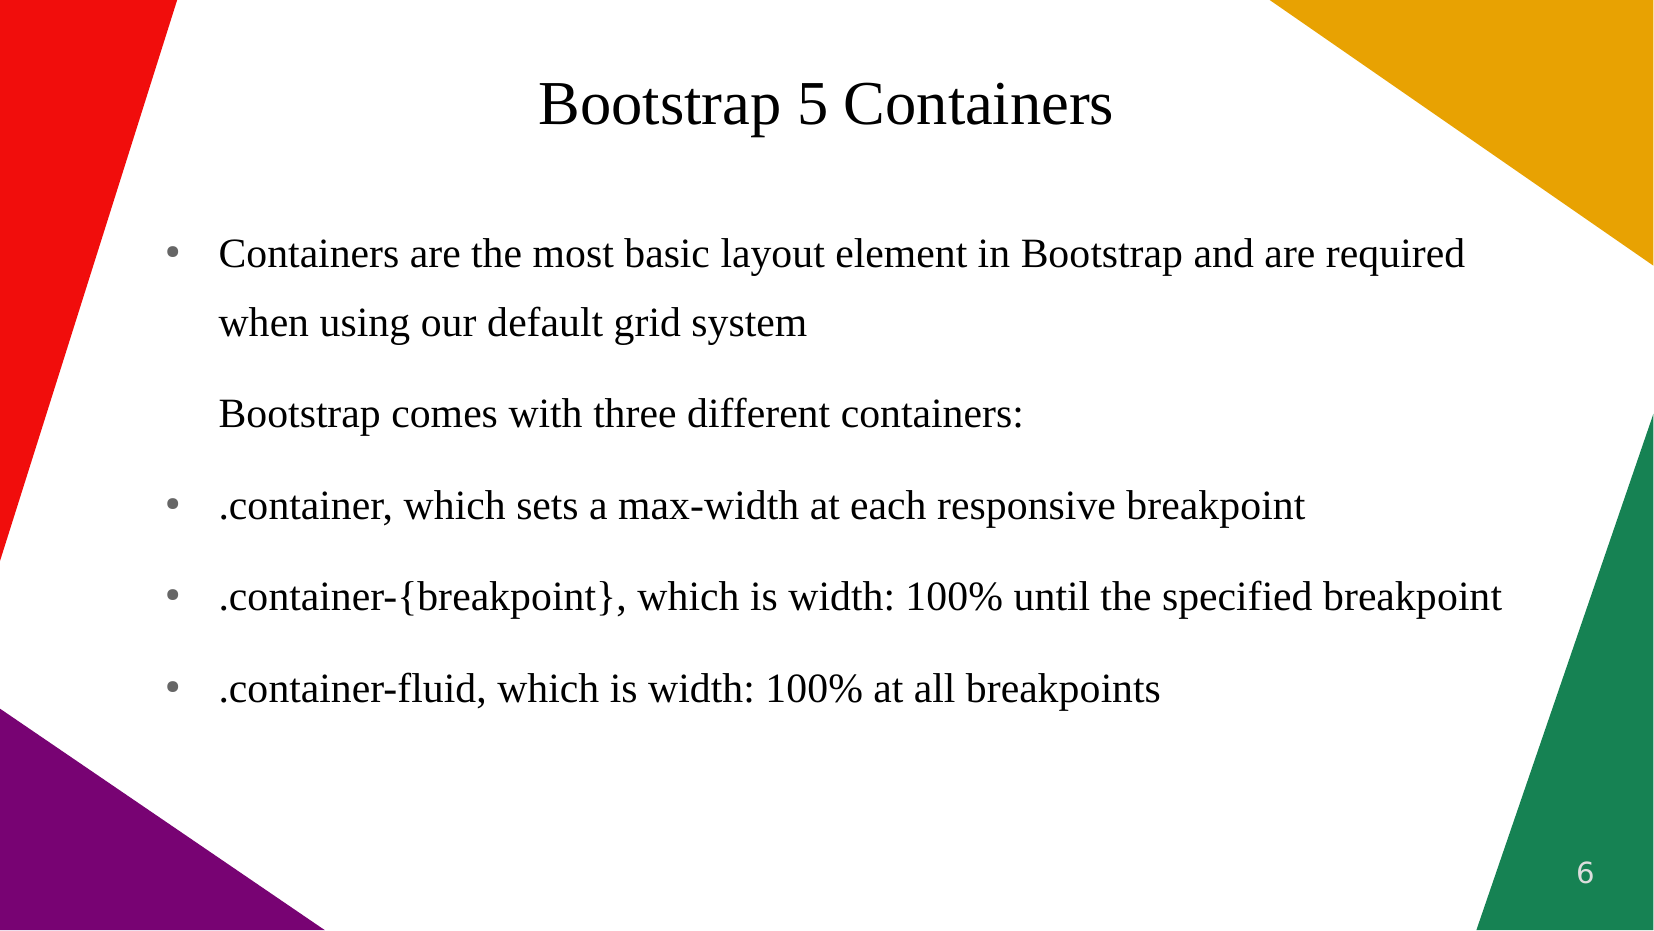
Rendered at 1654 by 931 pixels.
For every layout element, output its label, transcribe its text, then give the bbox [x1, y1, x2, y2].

title Bootstrap 5 Containers [118, 29, 1536, 178]
list Containers are the most basic layout element in Bootstrap and are required when using our default grid system Bootstrap comes with three different containers: .container, which sets a max-width at each responsive breakpoint .container-{breakpoint}, which is width: 100% until the specified breakpoint .container-fluid, which is width: 100% at all breakpoints [147, 206, 1565, 857]
